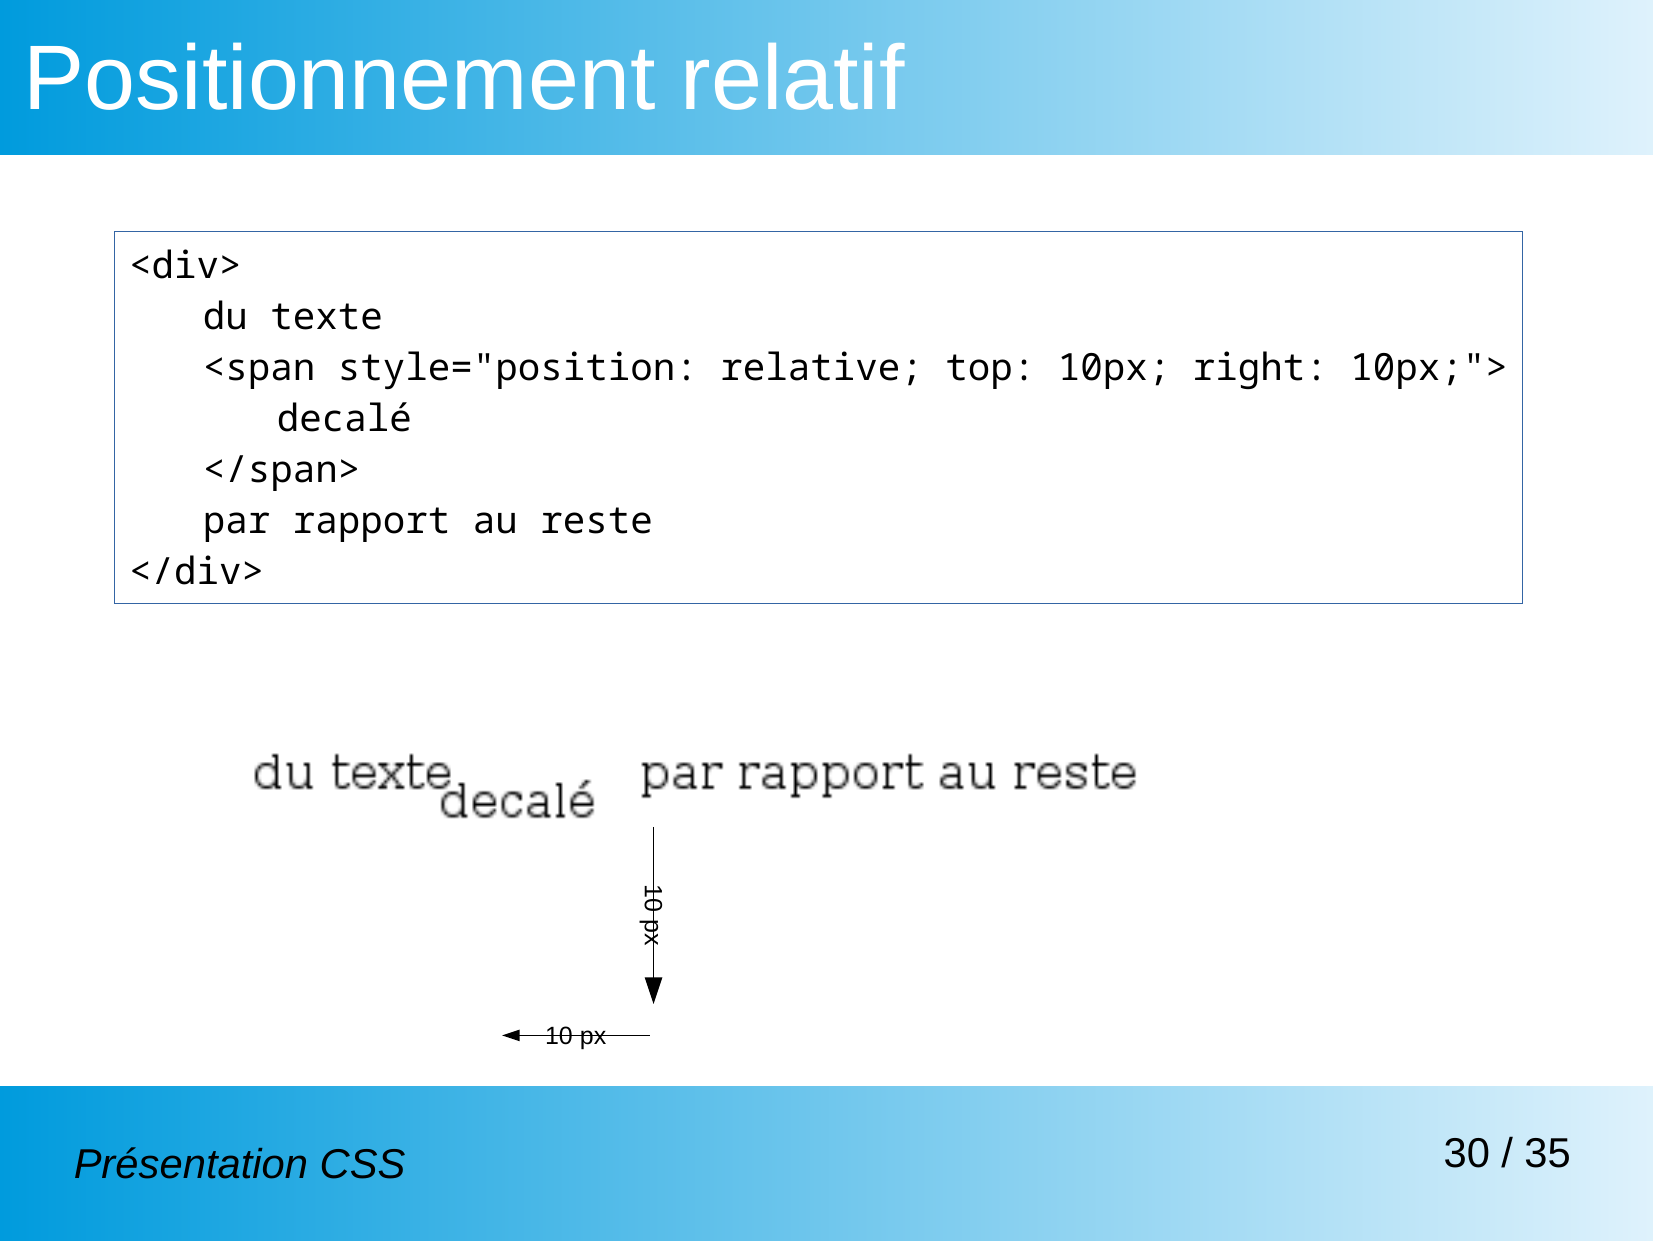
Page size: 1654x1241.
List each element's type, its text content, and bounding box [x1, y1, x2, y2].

text_box <div> du texte <span style="position: relative; top: 10px; right: 10px;"> decalé </span> par rapport au reste </div> [114, 231, 1523, 551]
picture [236, 738, 1182, 827]
title Positionnement relatif [23, 25, 1512, 130]
